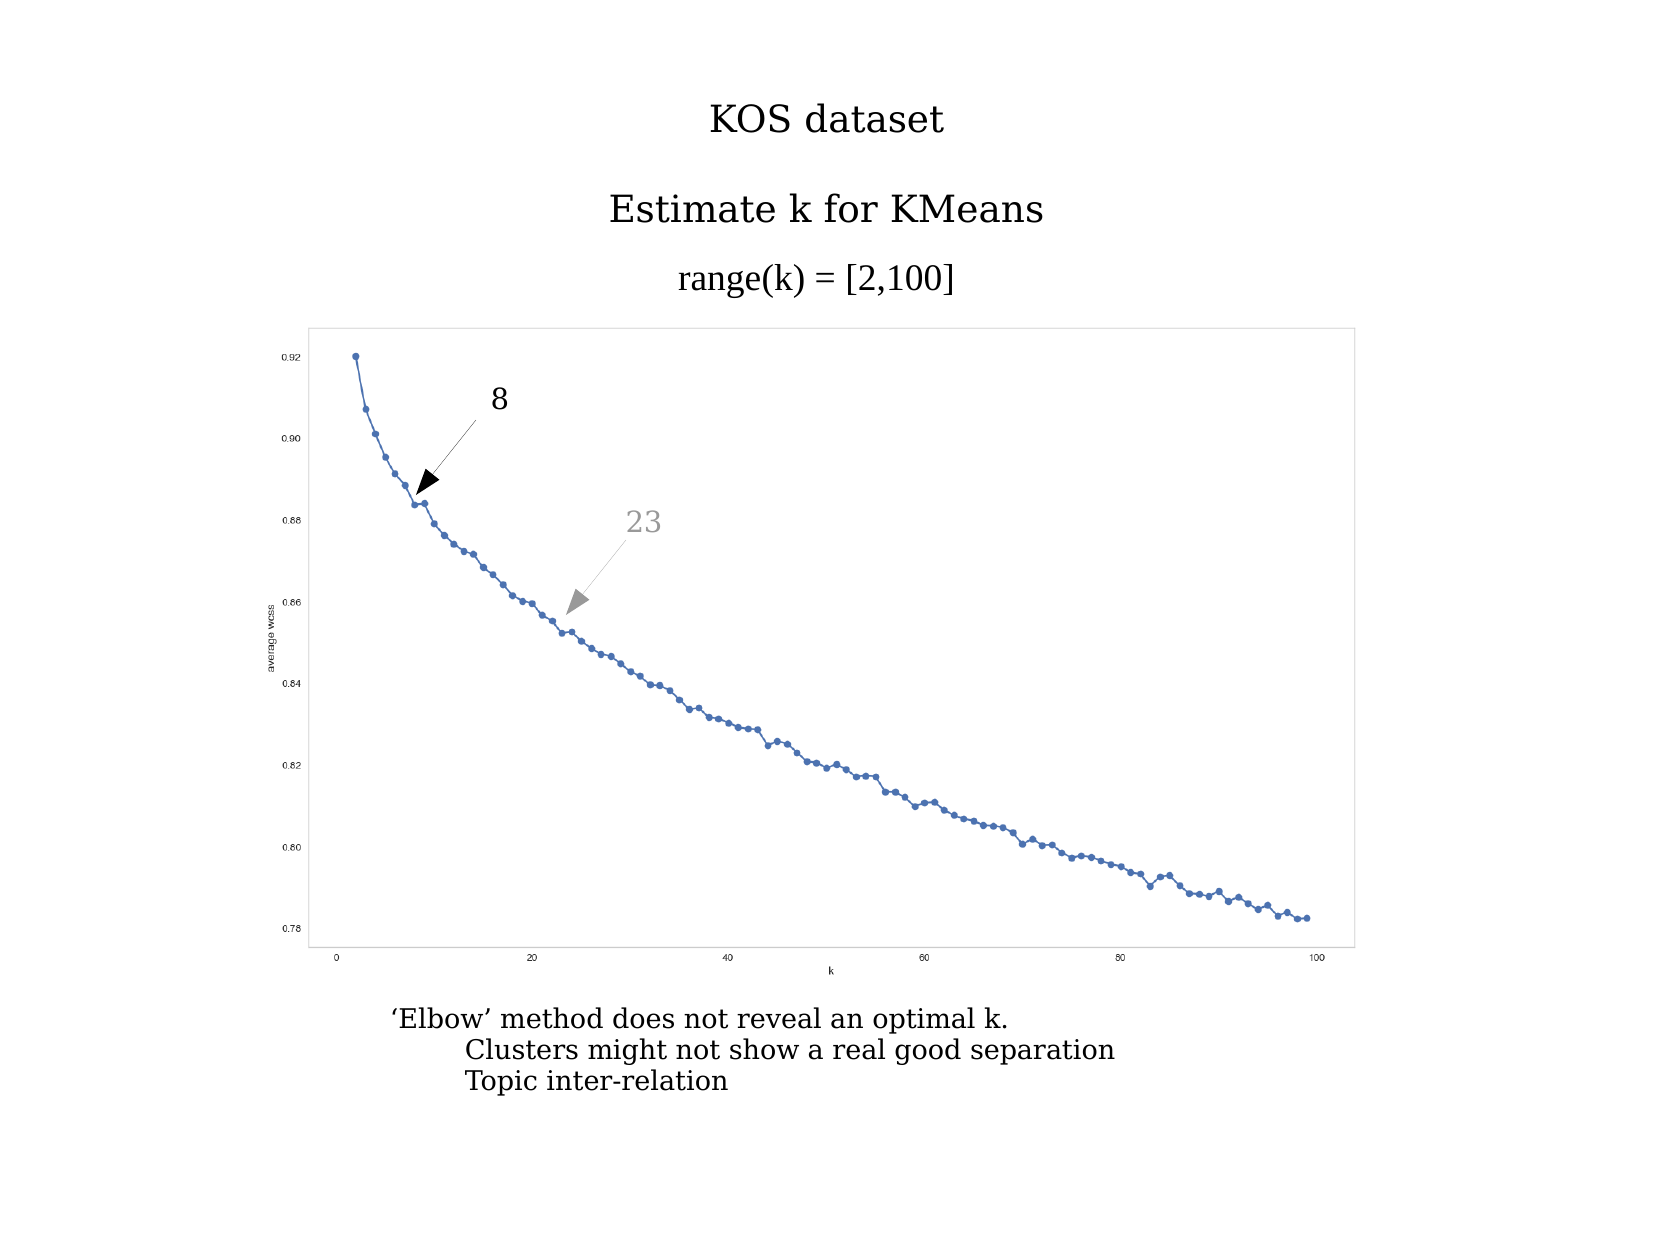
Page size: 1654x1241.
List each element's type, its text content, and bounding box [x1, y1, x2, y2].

text_box ‘Elbow’ method does not reveal an optimal k. Clusters might not show a real good separation Topic inter-relation [375, 996, 1139, 1105]
text_box KOS dataset [694, 90, 960, 149]
text_box range(k) = [2,100] [663, 249, 979, 306]
picture [241, 306, 1412, 1005]
text_box Estimate k for KMeans [593, 180, 1060, 239]
text_box 23 [610, 498, 678, 556]
text_box 8 [475, 375, 527, 432]
